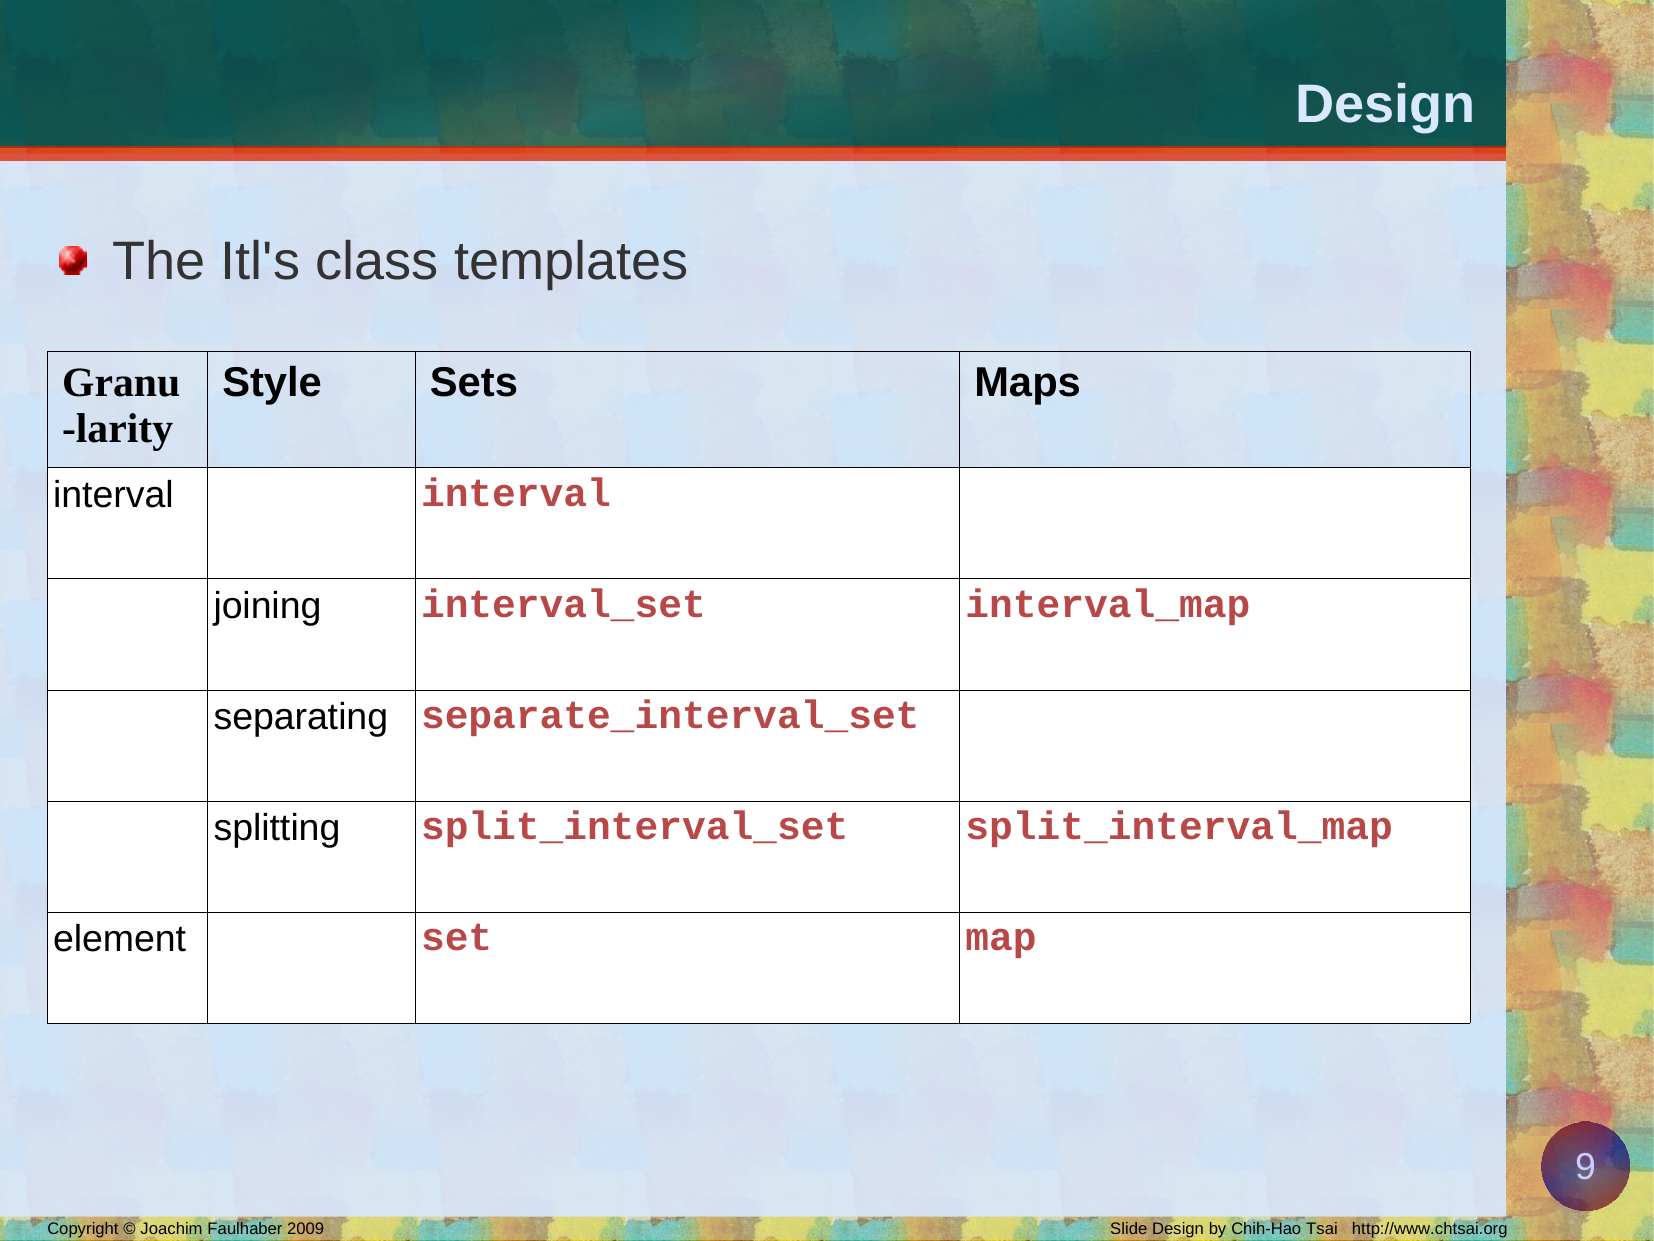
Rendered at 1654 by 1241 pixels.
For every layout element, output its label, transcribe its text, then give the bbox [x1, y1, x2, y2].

table_cell map [960, 913, 1470, 1023]
table_cell [48, 579, 207, 690]
table_header Style [208, 352, 415, 467]
table_header Granu-larity [48, 352, 207, 467]
table_cell [208, 468, 415, 578]
table_cell splitting [208, 802, 415, 912]
list The Itl's class templates [59, 230, 1418, 312]
table_cell interval [48, 468, 207, 578]
table_header Sets [416, 352, 959, 467]
table_cell [960, 468, 1470, 578]
table_cell interval [416, 468, 959, 578]
table_cell element [48, 913, 207, 1023]
title Design [29, 59, 1477, 148]
table_cell set [416, 913, 959, 1023]
table_cell joining [208, 579, 415, 690]
table_header Maps [960, 352, 1470, 467]
table_cell interval_map [960, 579, 1470, 690]
table_cell [960, 691, 1470, 801]
table_cell separate_interval_set [416, 691, 959, 801]
table_cell separating [208, 691, 415, 801]
table_cell [48, 691, 207, 801]
table_cell split_interval_set [416, 802, 959, 912]
table_cell [208, 913, 415, 1023]
table_cell interval_set [416, 579, 959, 690]
table_cell split_interval_map [960, 802, 1470, 912]
table_cell [48, 802, 207, 912]
